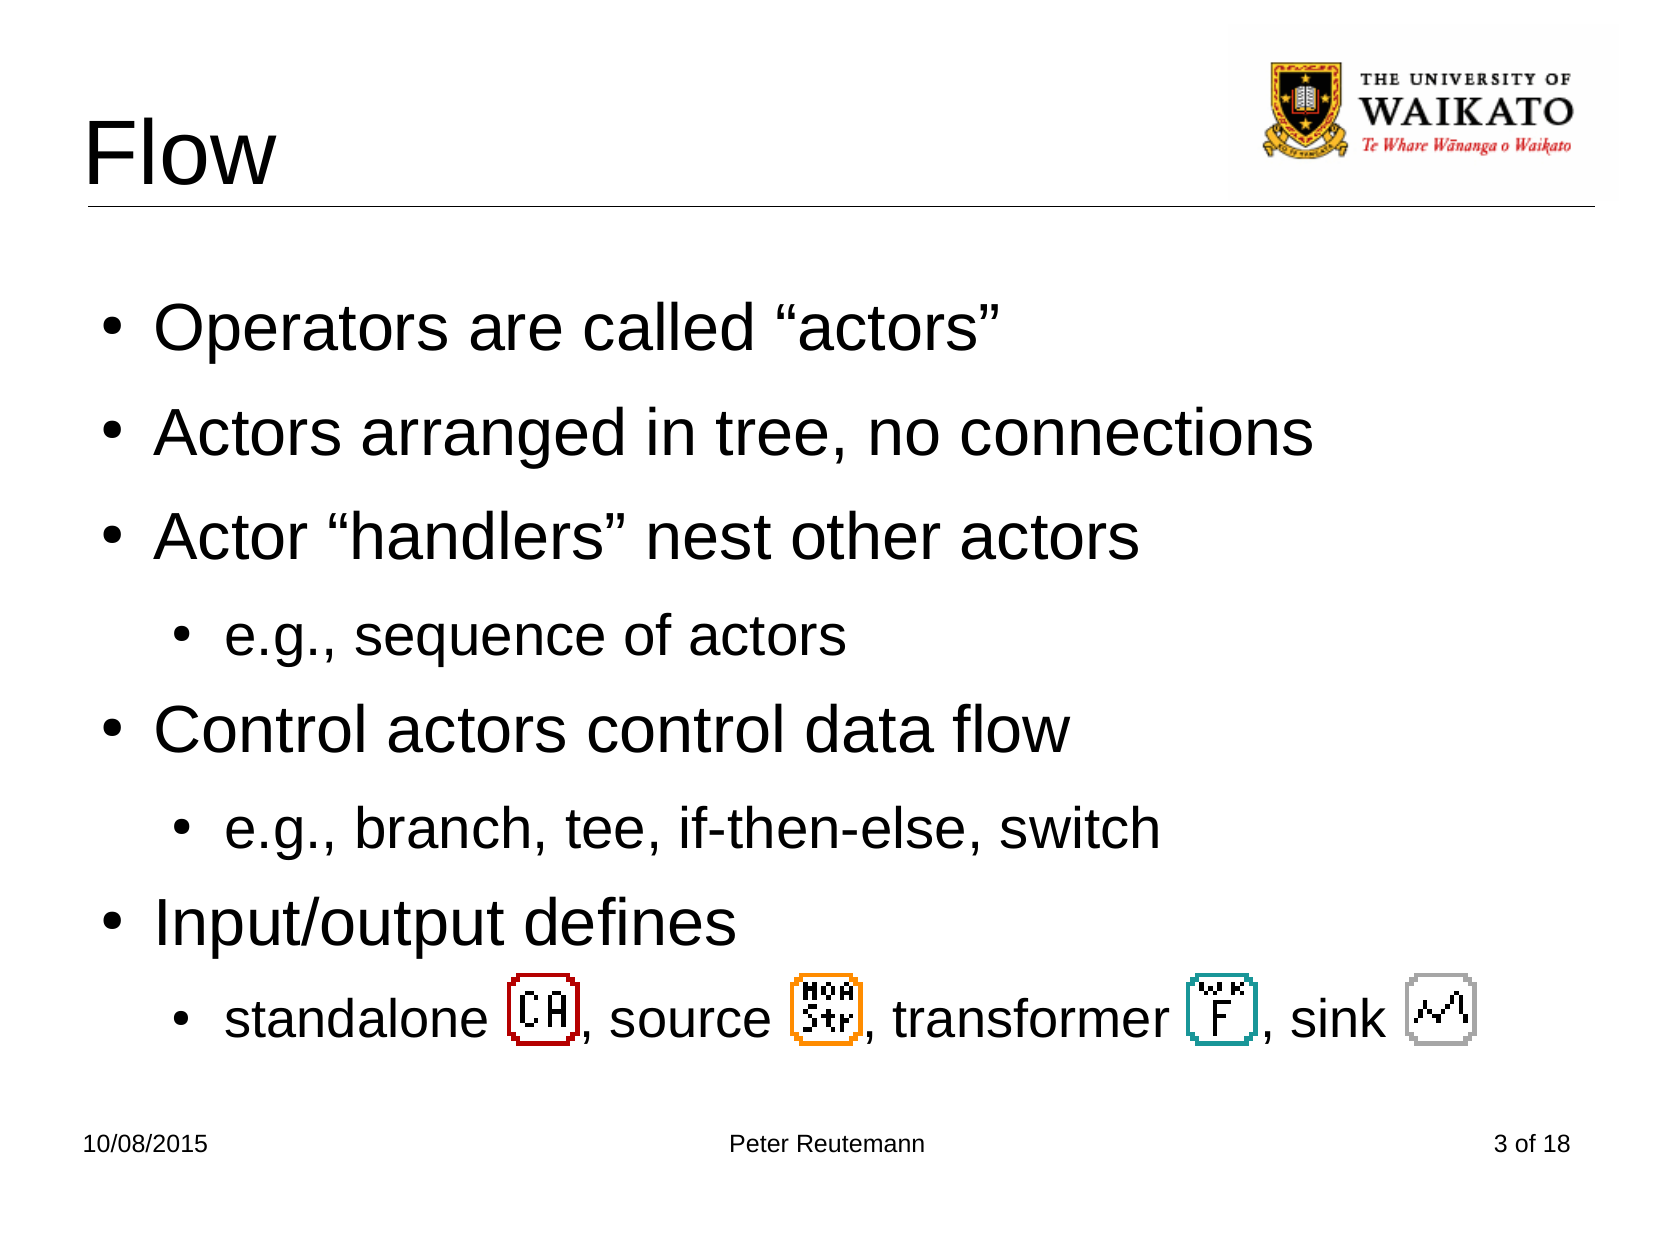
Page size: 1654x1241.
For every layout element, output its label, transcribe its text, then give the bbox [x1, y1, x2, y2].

picture [1186, 973, 1258, 1046]
picture [507, 973, 580, 1046]
picture [1228, 24, 1619, 201]
picture [1405, 973, 1477, 1046]
title Flow [82, 49, 1571, 257]
picture [790, 973, 863, 1046]
list Operators are called “actors” Actors arranged in tree, no connections Actor “handlers” nest other actors e.g., sequence of actors Control actors control data flow e.g., branch, tee, if-then-else, switch Input/output defines standalone , source , transformer , sink [82, 290, 1571, 1109]
